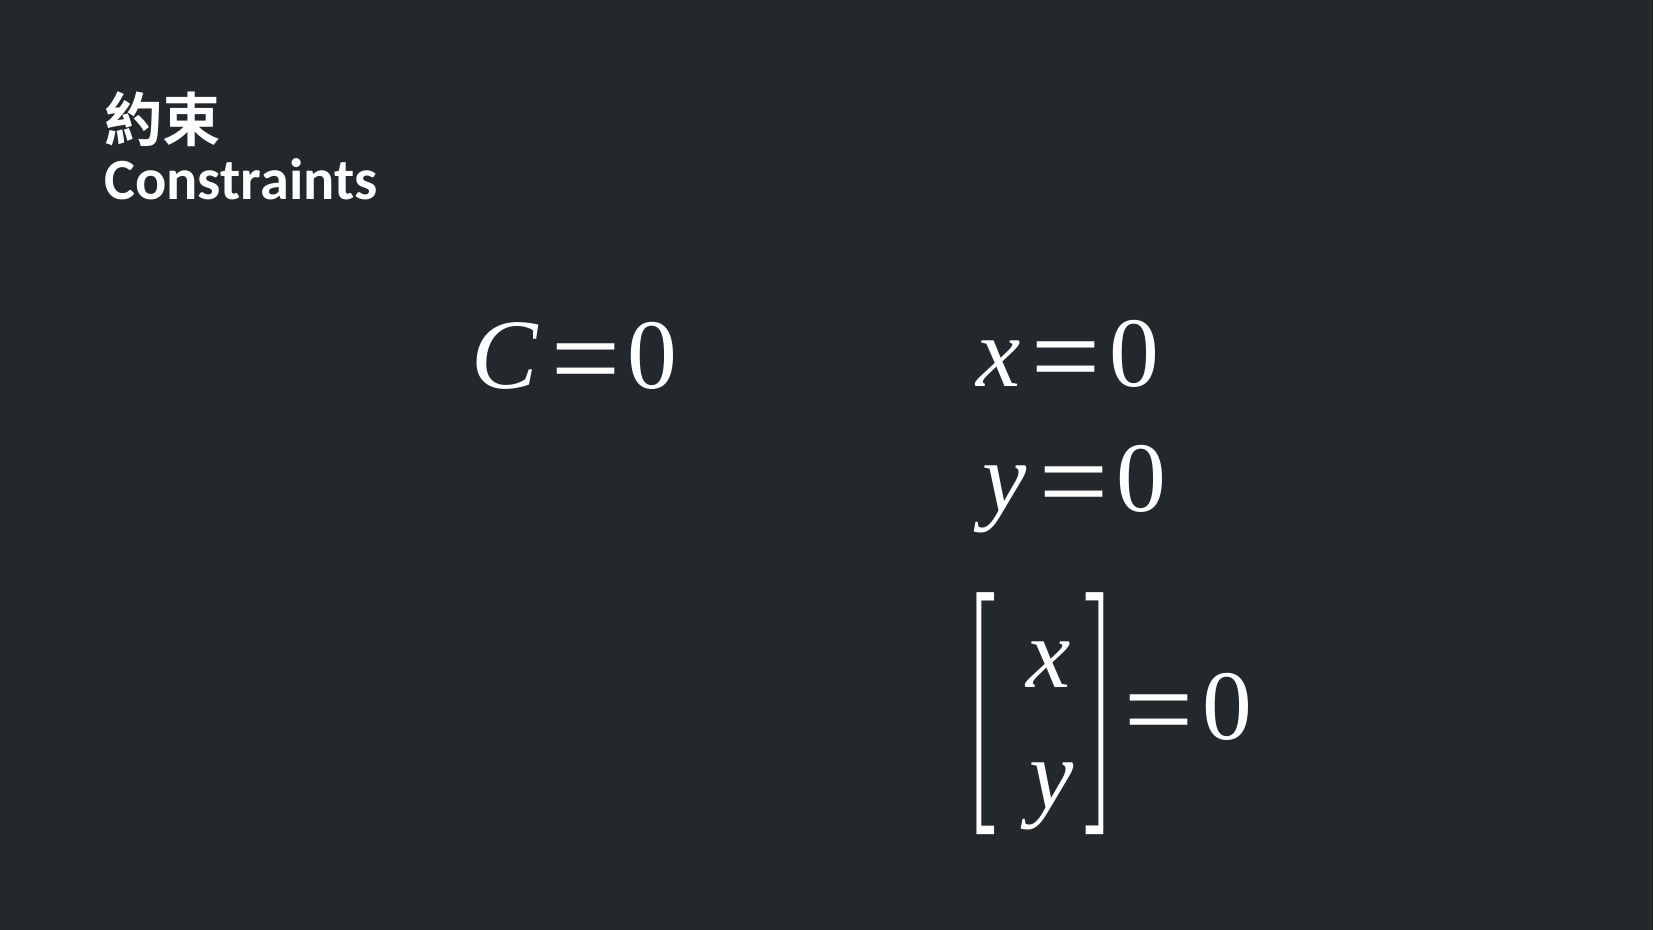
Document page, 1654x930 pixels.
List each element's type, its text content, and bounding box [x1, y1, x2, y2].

chart [963, 297, 1167, 408]
chart [465, 300, 686, 411]
chart [963, 587, 1261, 841]
chart [963, 422, 1175, 534]
text_box 約束 Constraints [90, 90, 676, 239]
